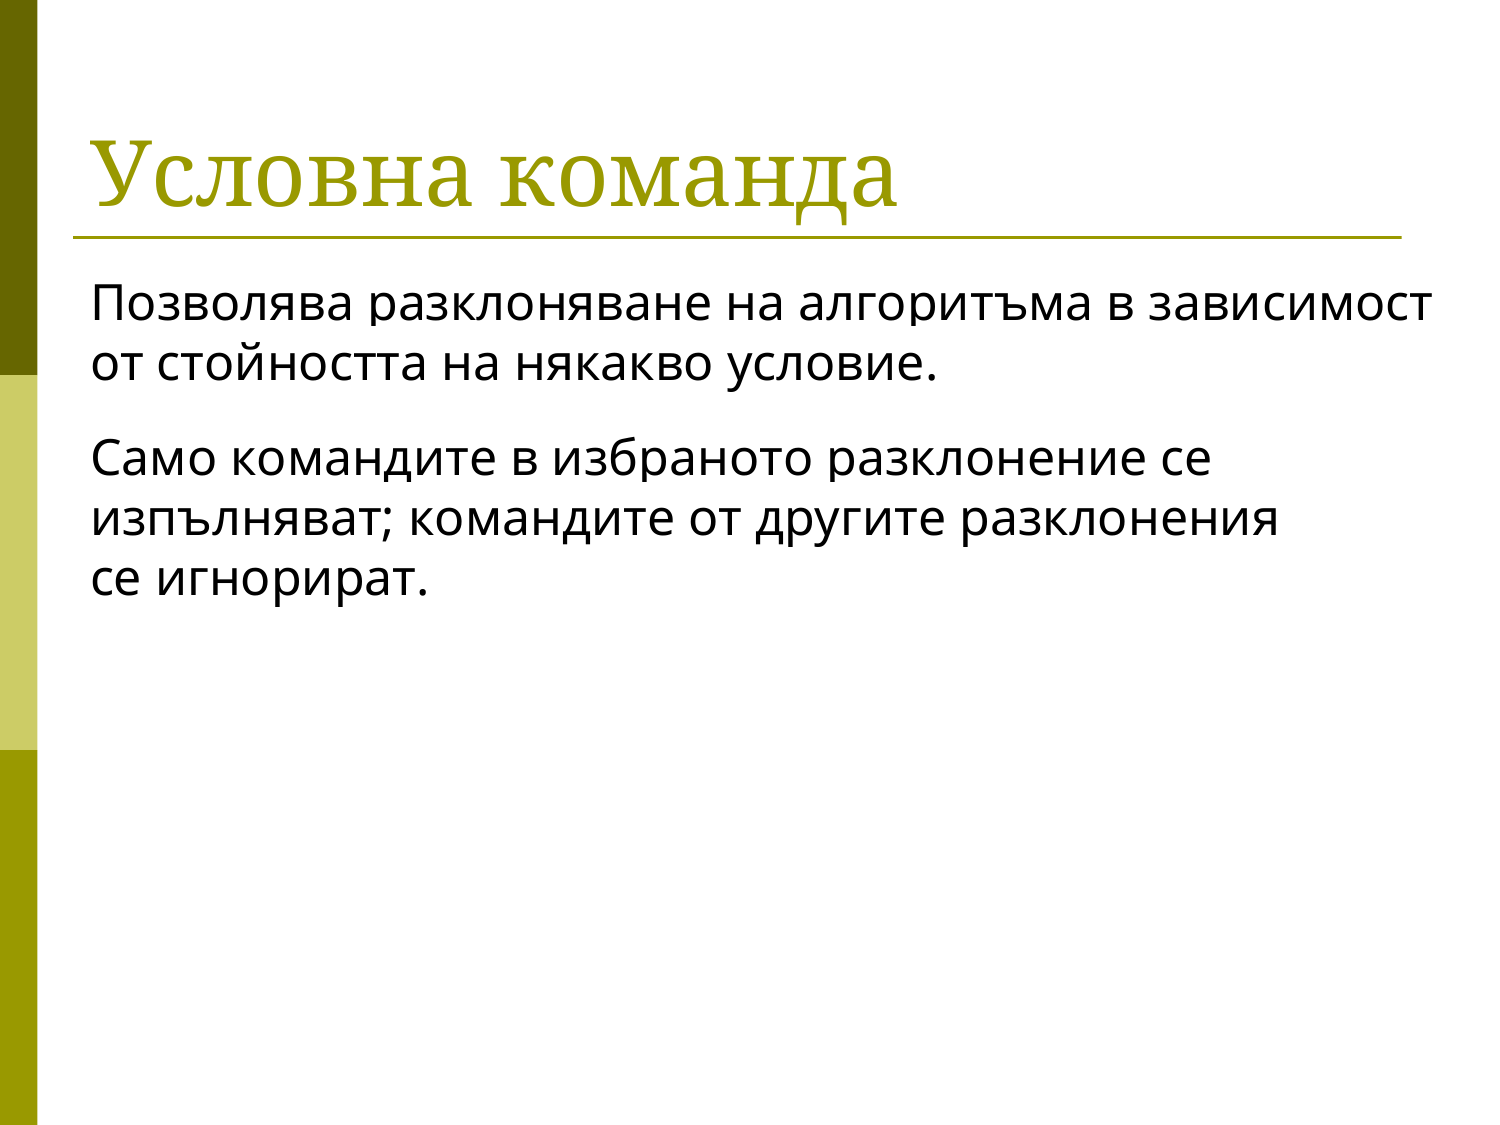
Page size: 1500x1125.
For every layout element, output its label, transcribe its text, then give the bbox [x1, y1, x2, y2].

title Условна команда [75, 0, 1500, 233]
list Позволява разклоняване на алгоритъма в зависимост от стойността на някакво условие. Само командите в избраното разклонение се изпълняват; командите от другите разклонения се игнорират. [75, 262, 1500, 1063]
